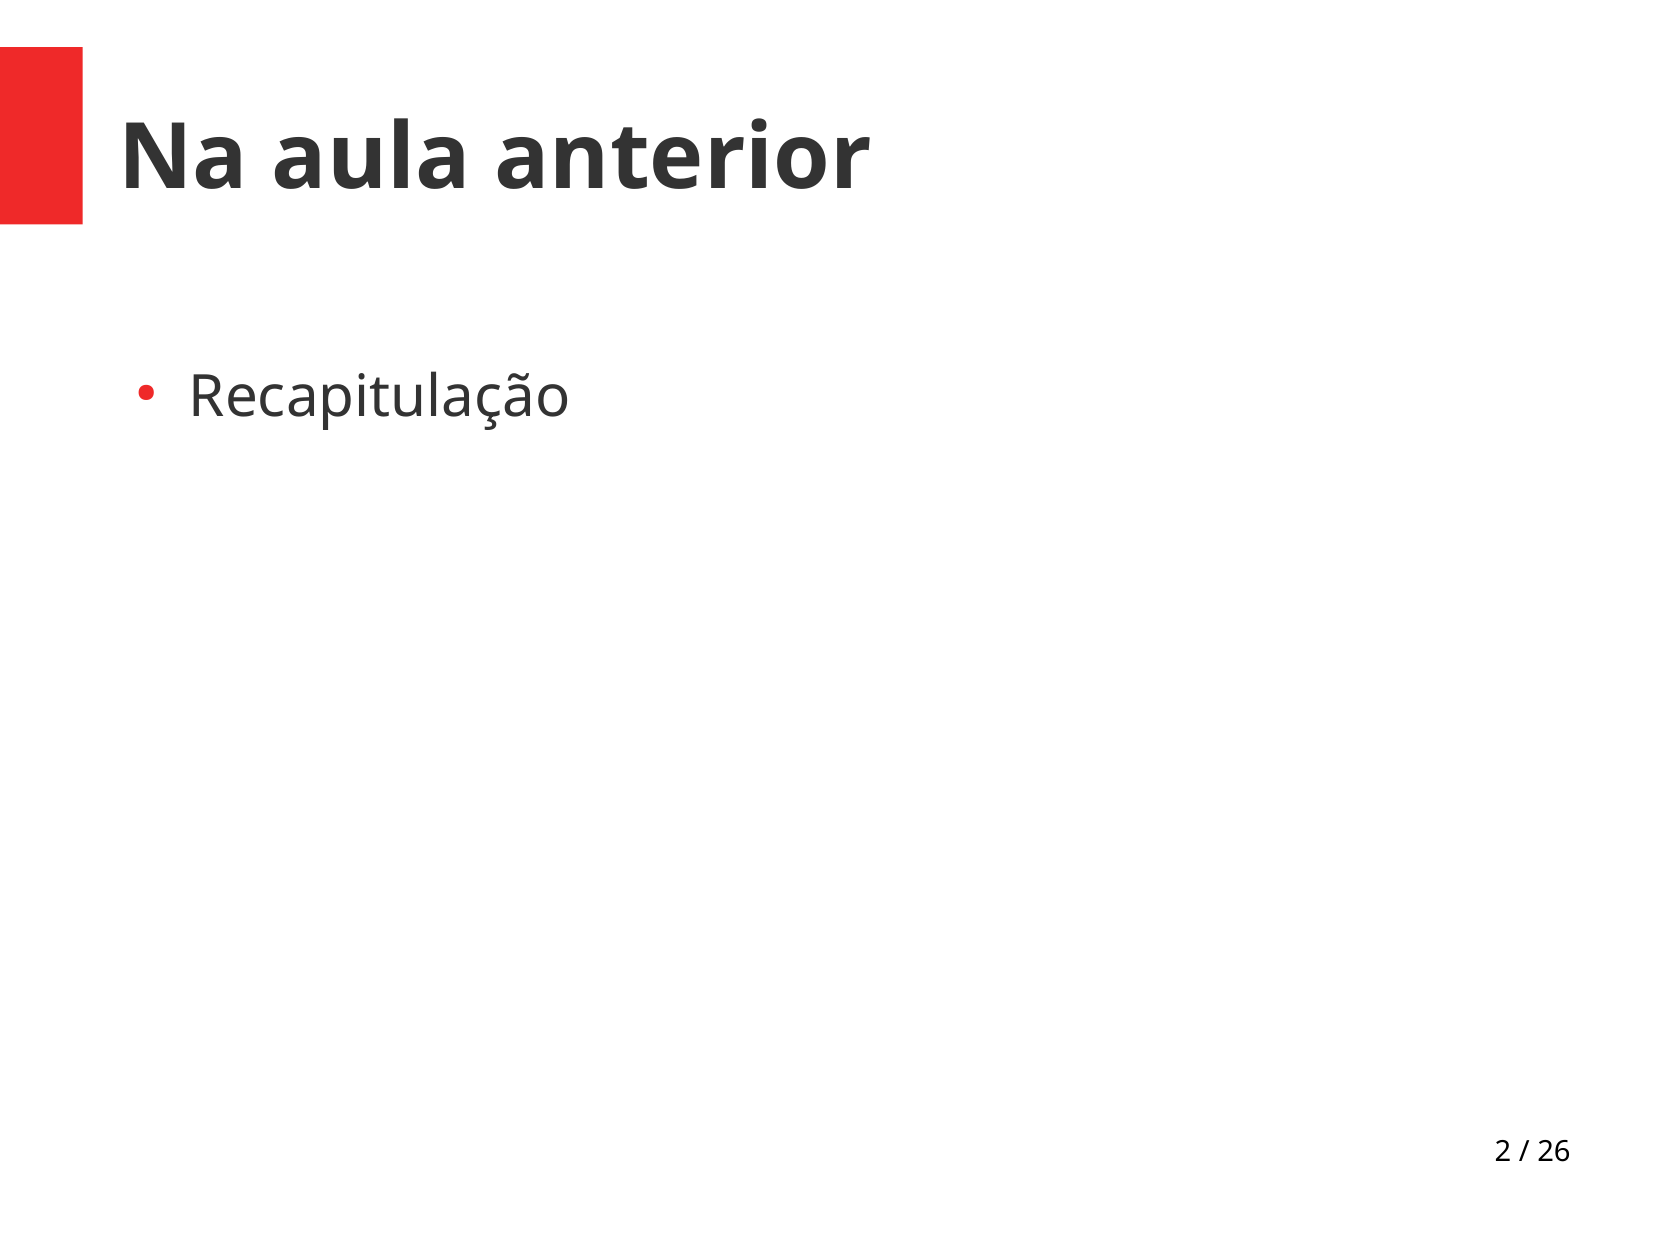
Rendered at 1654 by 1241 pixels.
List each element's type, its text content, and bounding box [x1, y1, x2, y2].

title Na aula anterior [118, 49, 1571, 257]
list Recapitulação [118, 354, 1536, 1074]
